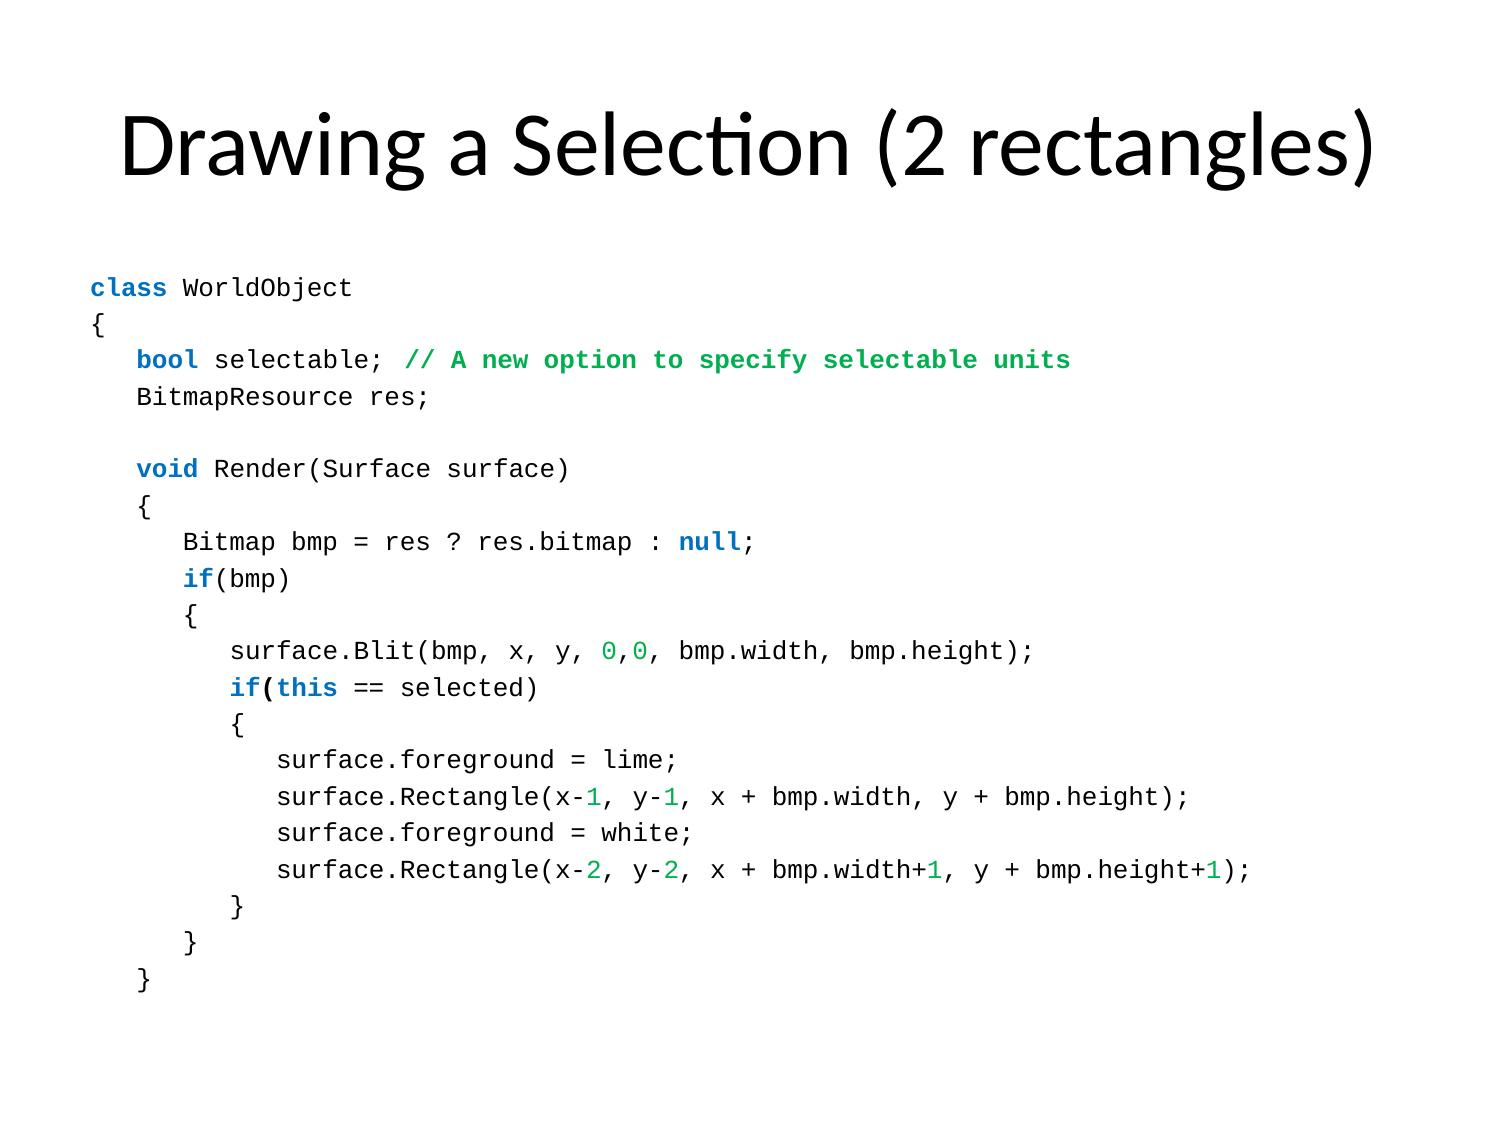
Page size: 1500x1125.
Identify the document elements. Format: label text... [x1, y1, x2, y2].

title Drawing a Selection (2 rectangles) [75, 45, 1425, 233]
list class WorldObject { bool selectable; // A new option to specify selectable units BitmapResource res; void Render(Surface surface) { Bitmap bmp = res ? res.bitmap : null; if(bmp) { surface.Blit(bmp, x, y, 0,0, bmp.width, bmp.height); if(this == selected) { surface.foreground = lime; surface.Rectangle(x-1, y-1, x + bmp.width, y + bmp.height); surface.foreground = white; surface.Rectangle(x-2, y-2, x + bmp.width+1, y + bmp.height+1); } } } [75, 262, 1425, 1005]
